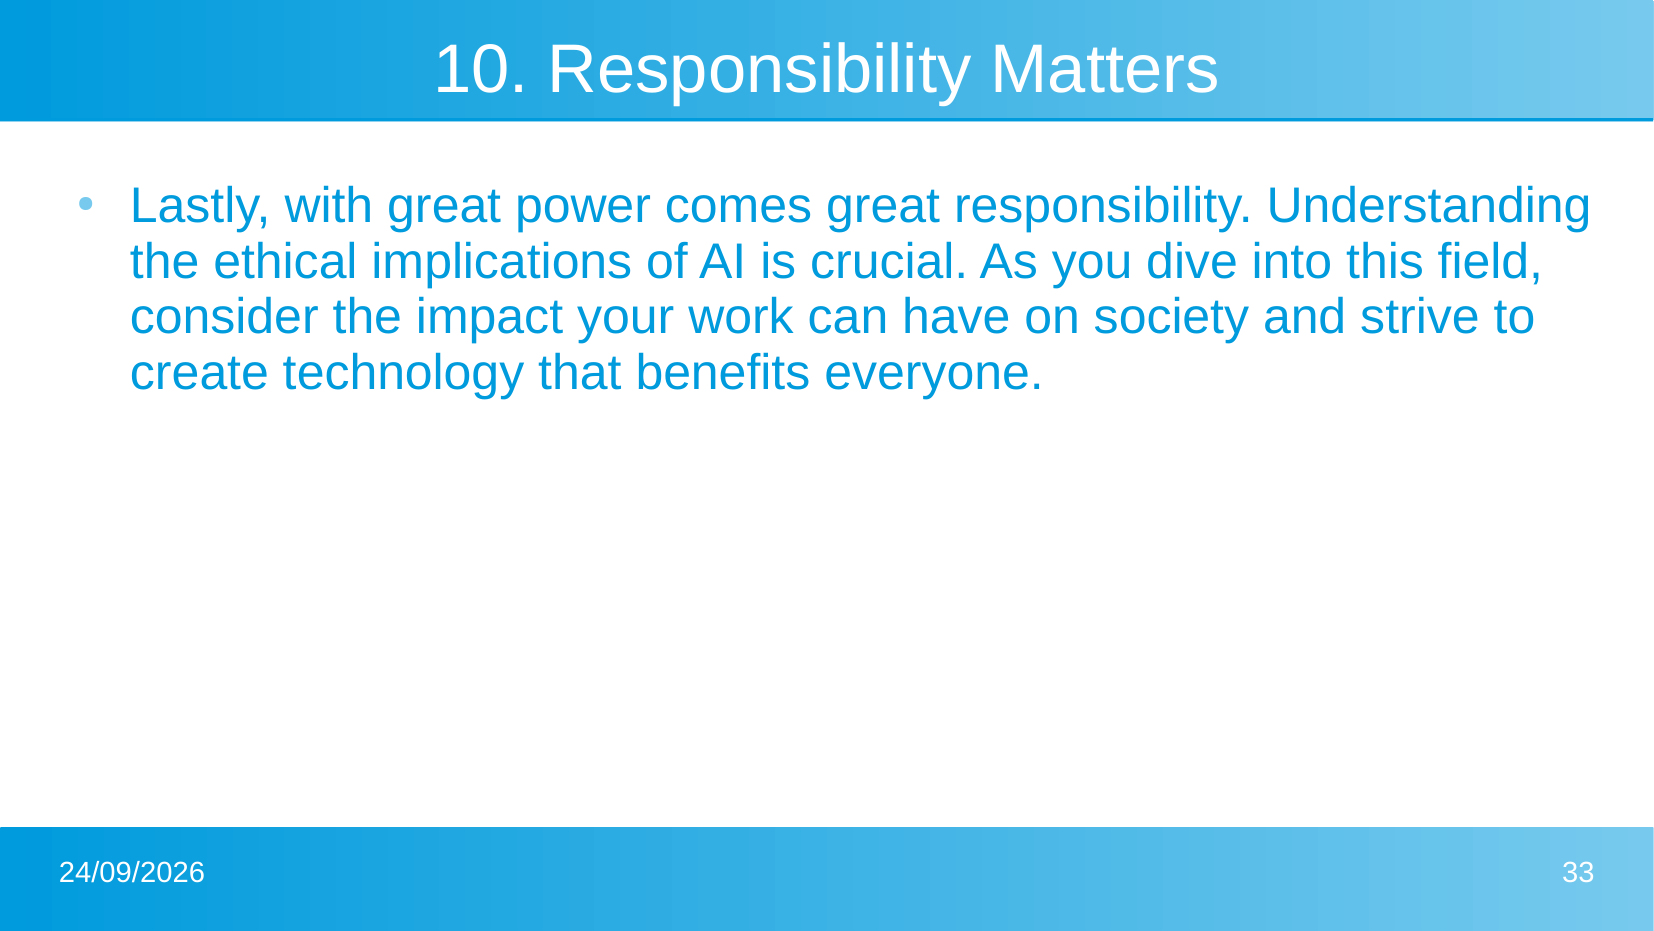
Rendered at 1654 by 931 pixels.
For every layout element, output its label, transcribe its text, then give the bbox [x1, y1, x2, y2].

title 10. Responsibility Matters [59, 29, 1595, 108]
list Lastly, with great power comes great responsibility. Understanding the ethical implications of AI is crucial. As you dive into this field, consider the impact your work can have on society and strive to create technology that benefits everyone. [59, 177, 1595, 768]
